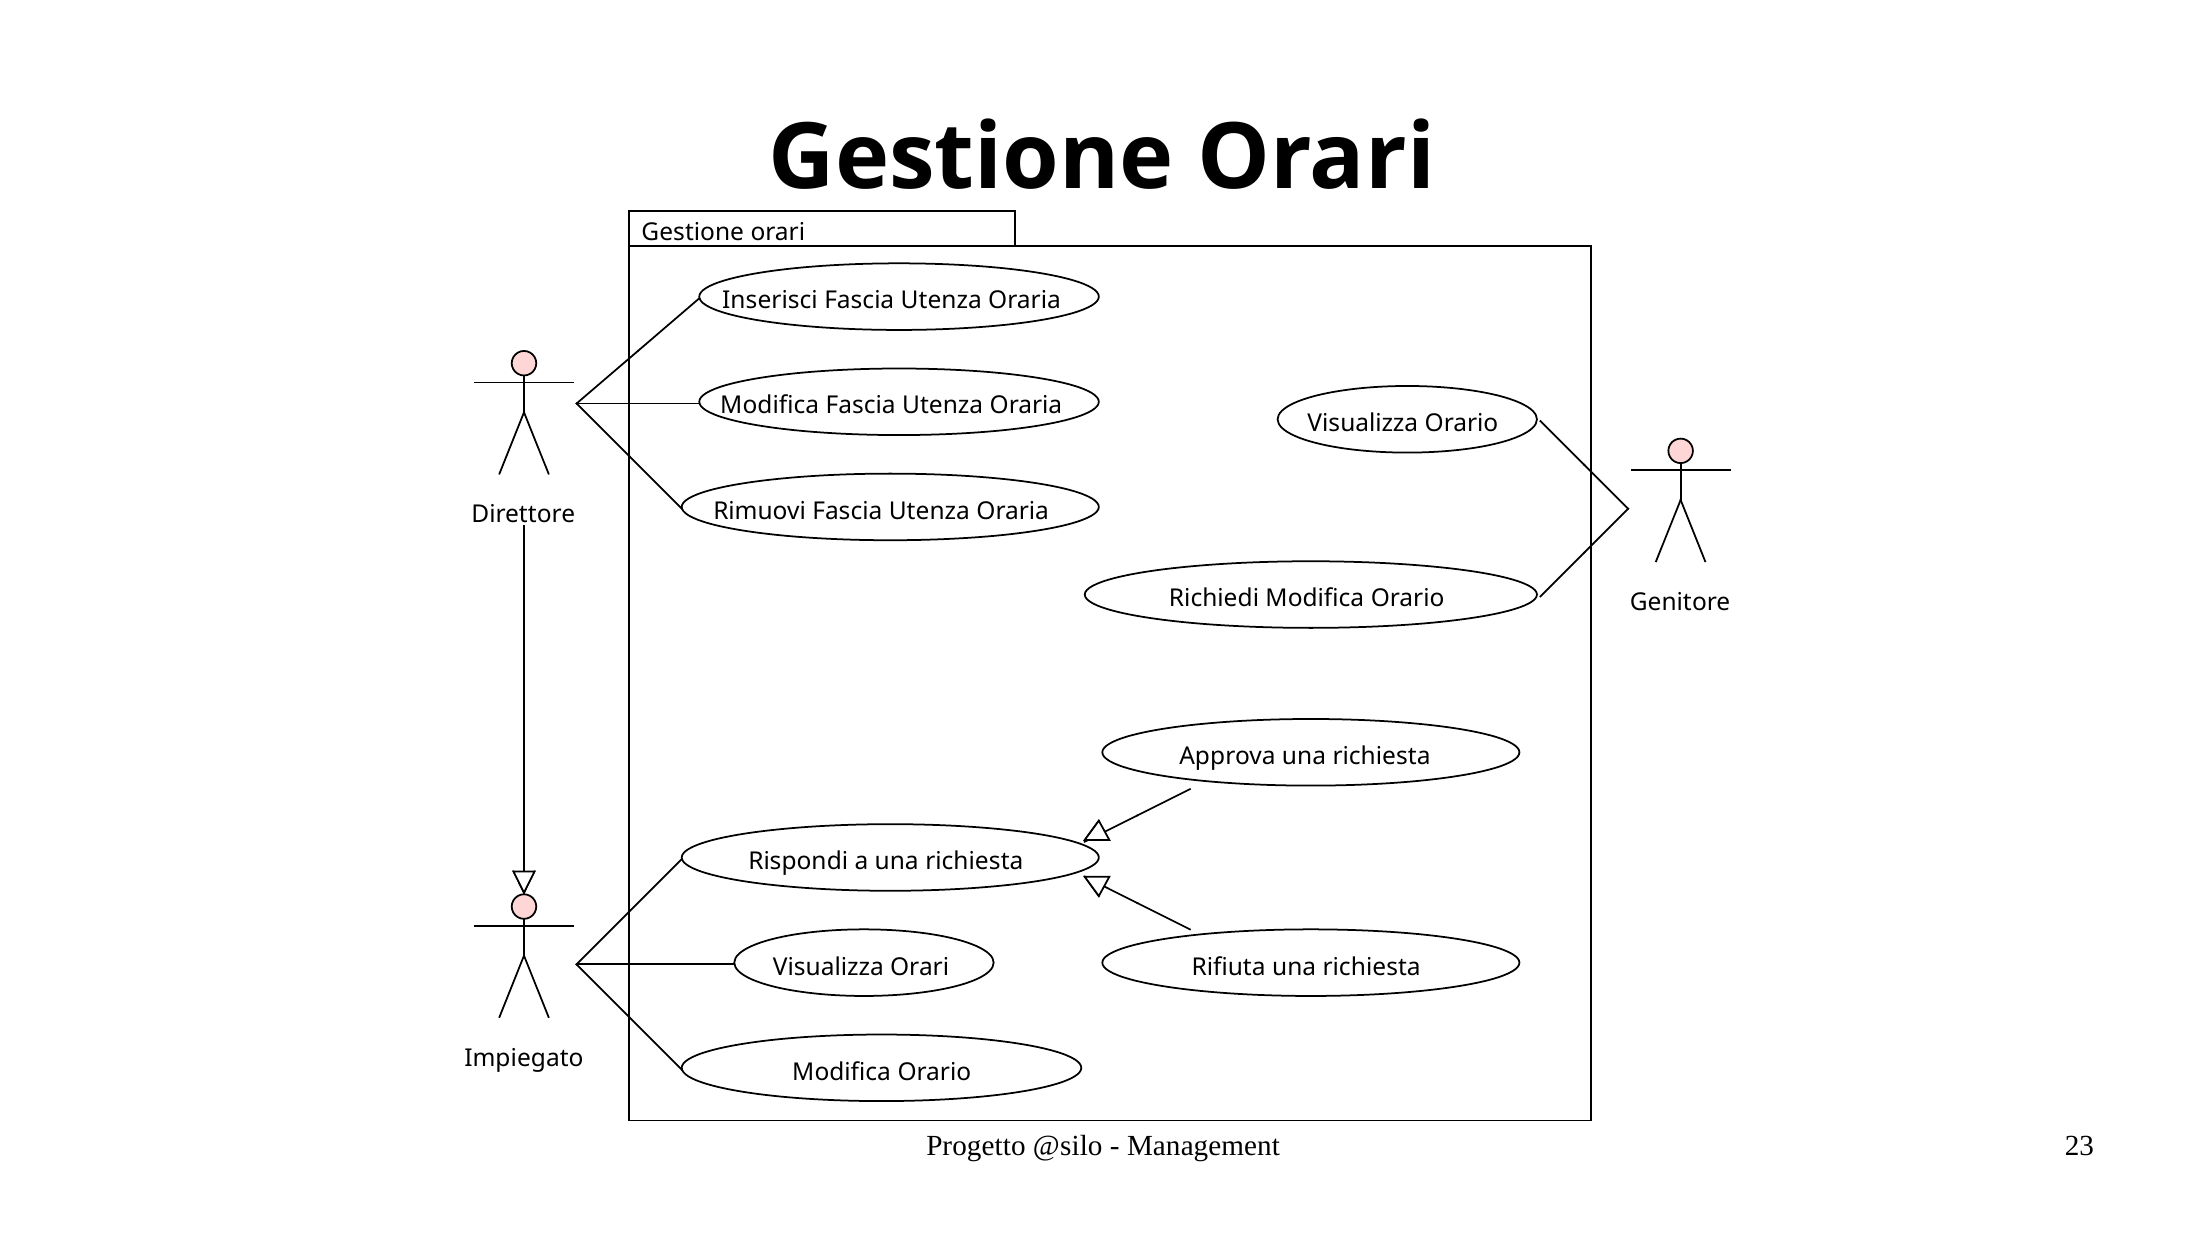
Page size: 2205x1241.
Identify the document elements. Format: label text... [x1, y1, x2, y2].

title Gestione Orari [110, 49, 2095, 257]
picture [400, 174, 1805, 1159]
